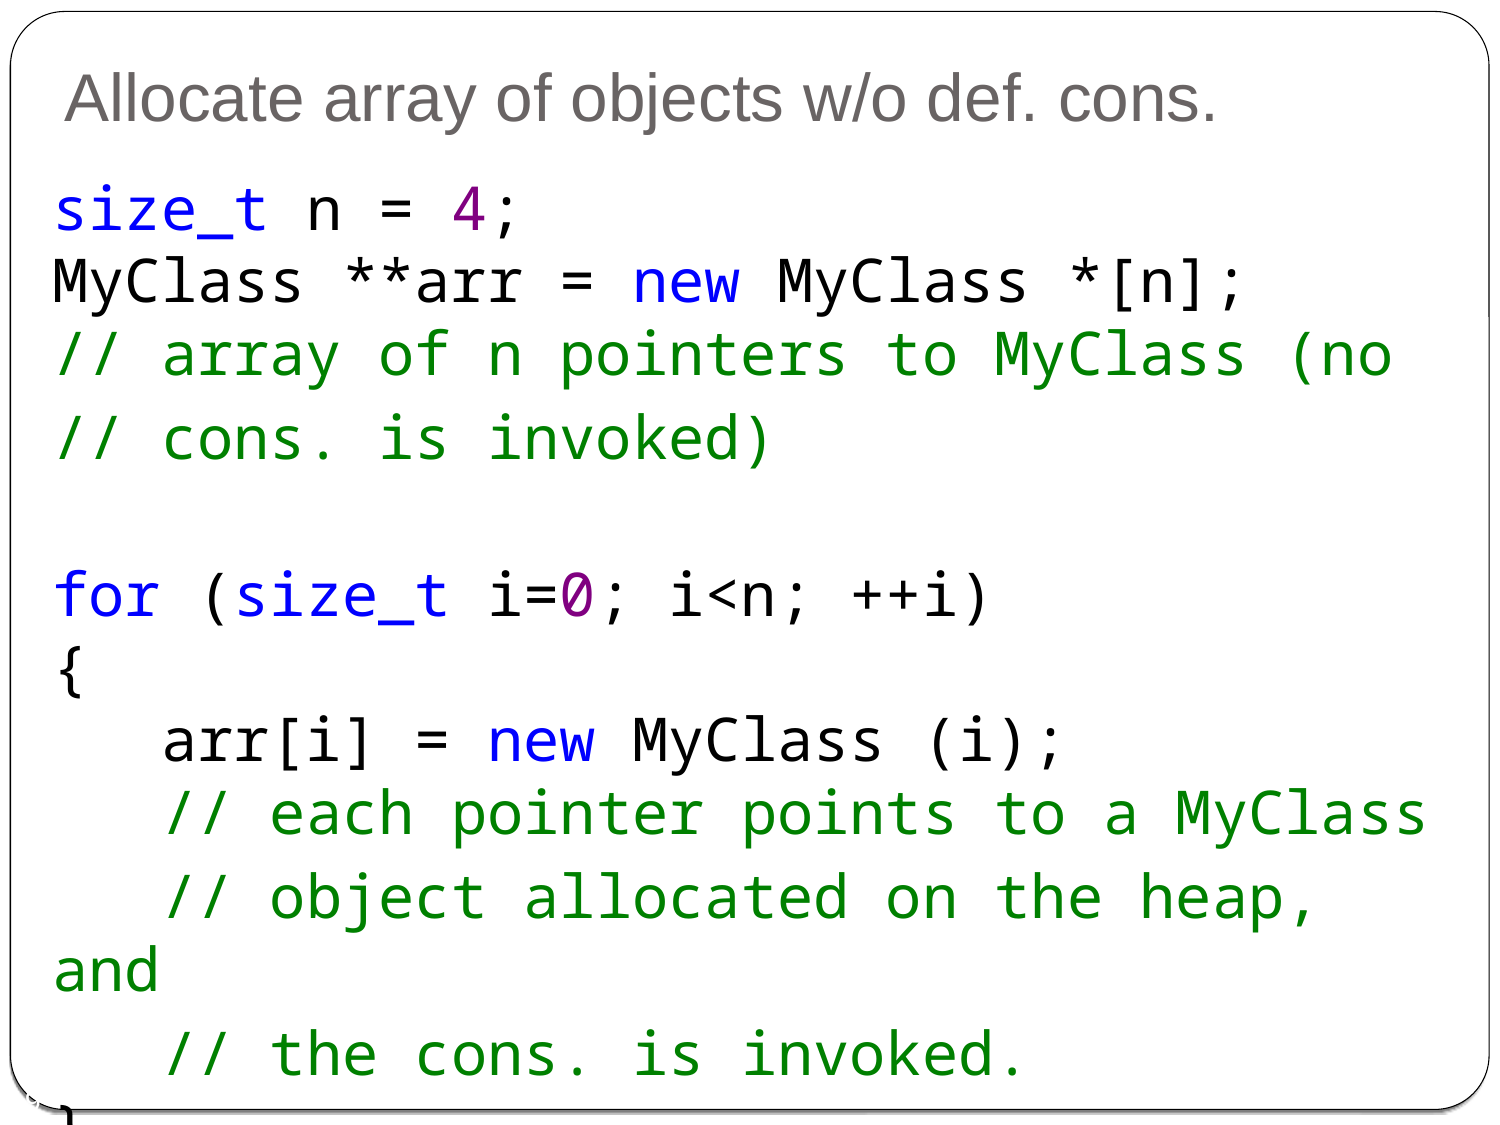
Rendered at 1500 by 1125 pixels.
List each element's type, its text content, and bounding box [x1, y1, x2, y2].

slide_number <number> [0, 1074, 50, 1125]
list size_t n = 4; MyClass **arr = new MyClass *[n]; // array of n pointers to MyClass (no // cons. is invoked) for (size_t i=0; i<n; ++i) { arr[i] = new MyClass (i); // each pointer points to a MyClass // object allocated on the heap, and // the cons. is invoked. } [37, 162, 1463, 1088]
title Allocate array of objects w/o def. cons. [50, 45, 1450, 150]
